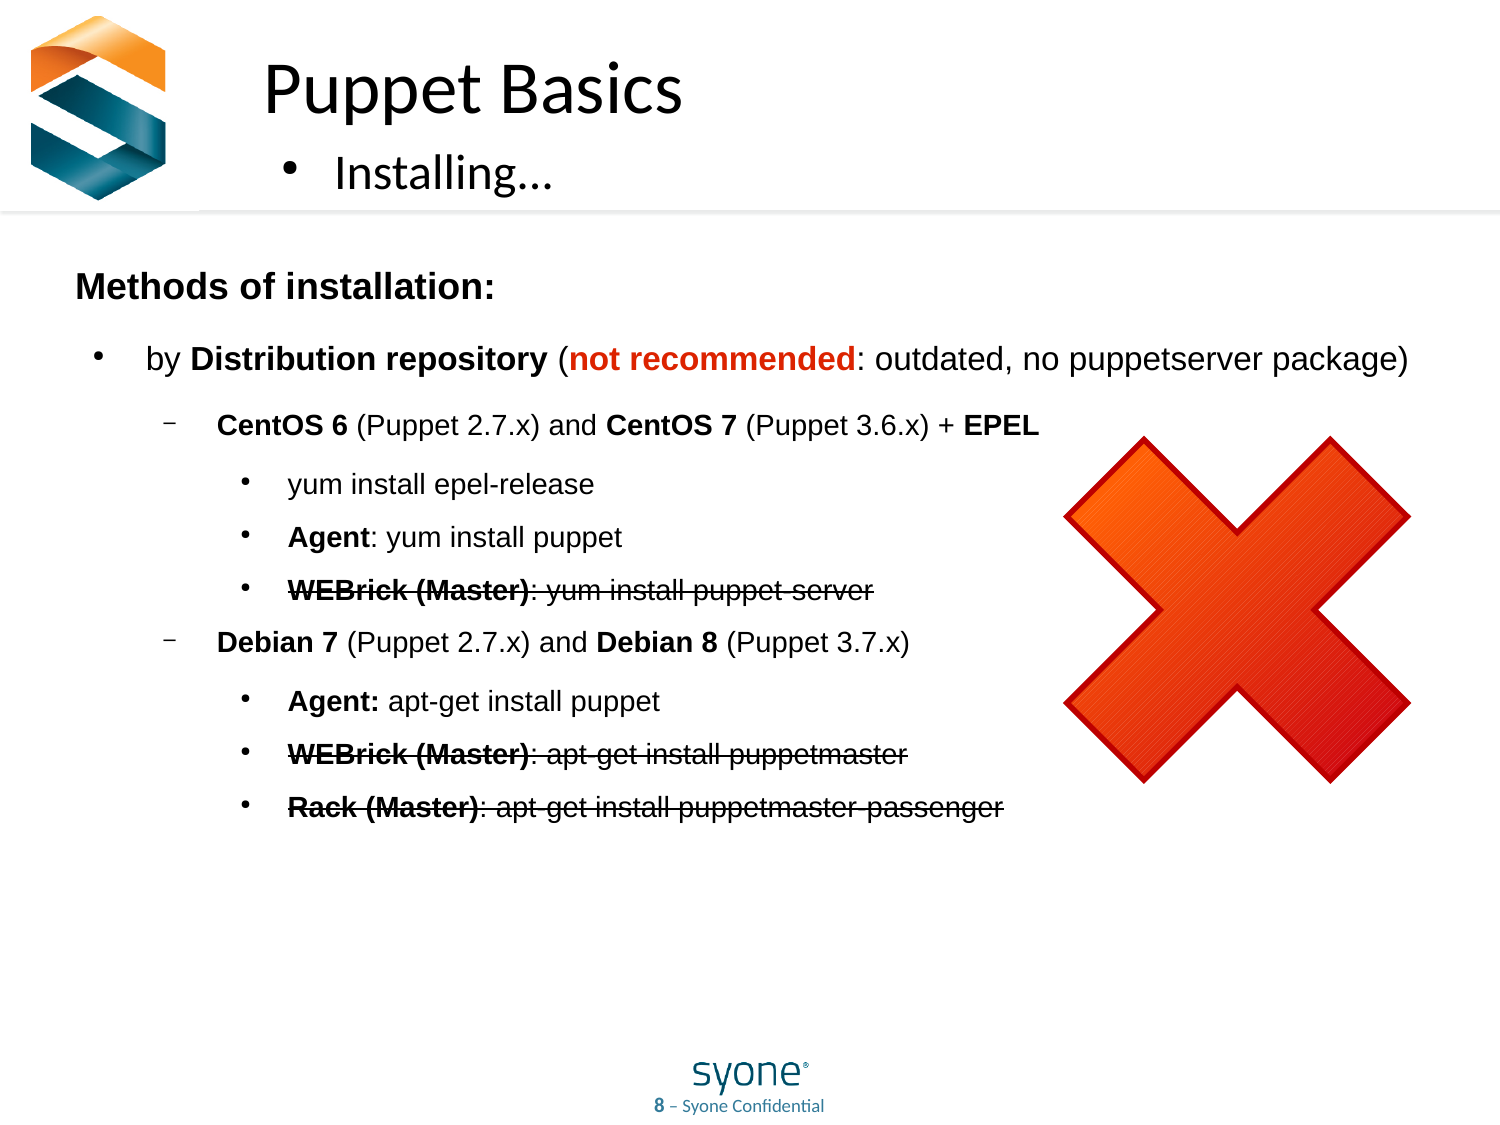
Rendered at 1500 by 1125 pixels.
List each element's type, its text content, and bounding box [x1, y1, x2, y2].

picture [687, 1056, 813, 1098]
picture [0, 0, 1500, 219]
title Puppet Basics [248, 37, 1355, 129]
list Methods of installation: by Distribution repository (not recommended: outdated, no puppetserver package) CentOS 6 (Puppet 2.7.x) and CentOS 7 (Puppet 3.6.x) + EPEL yum install epel-release Agent: yum install puppet WEBrick (Master): yum install puppet-server Debian 7 (Puppet 2.7.x) and Debian 8 (Puppet 3.7.x) Agent: apt-get install puppet WEBrick (Master): apt-get install puppetmaster Rack (Master): apt-get install puppetmaster-passenger [75, 262, 1426, 1005]
picture [939, 313, 1500, 905]
list Installing... [248, 139, 1355, 207]
